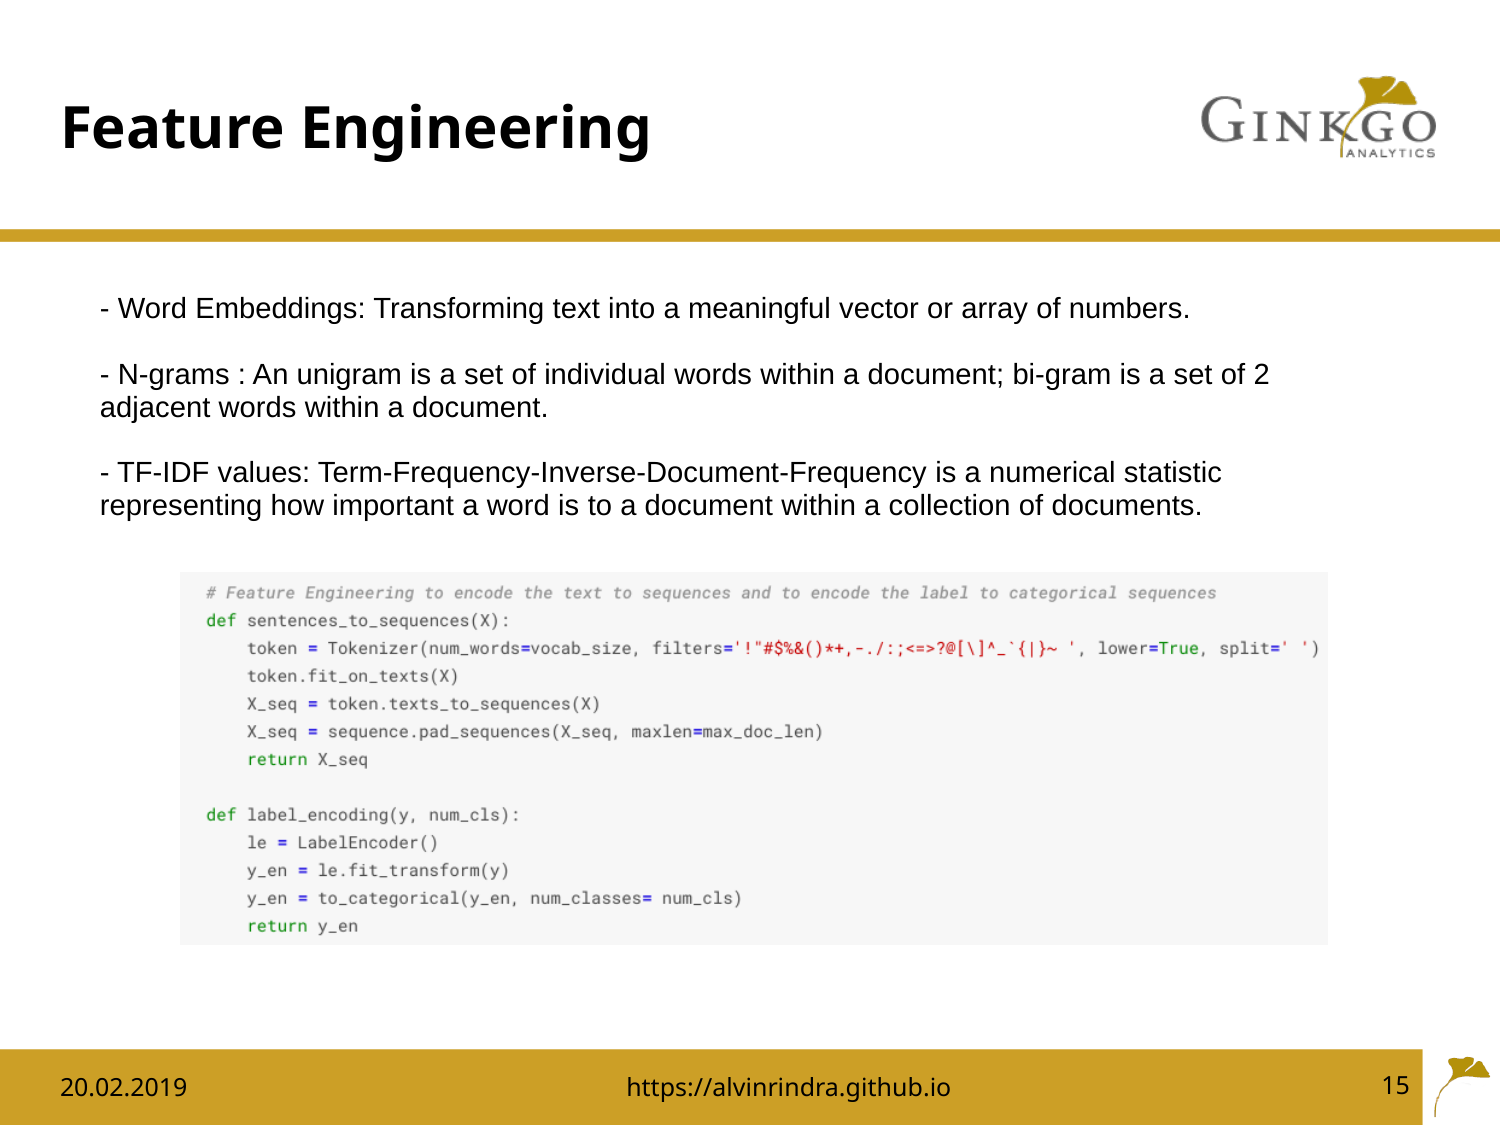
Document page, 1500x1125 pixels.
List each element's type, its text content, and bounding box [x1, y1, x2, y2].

picture [0, 0, 1500, 1125]
list Feature Engineering [60, 90, 1054, 274]
text_box https://alvinrindra.github.io [266, 1056, 993, 1117]
text_box 20.02.2019 [60, 1056, 266, 1117]
text_box - Word Embeddings: Transforming text into a meaningful vector or array of numbers. - N-grams : An unigram is a set of individual words within a document; bi-gram is a set of 2 adjacent words within a document. - TF-IDF values: Term-Frequency-Inverse-Document-Frequency is a numerical statistic representing how important a word is to a document within a collection of documents. [85, 285, 1321, 888]
list [60, 289, 1425, 1081]
text_box <number> [1196, 1056, 1425, 1117]
